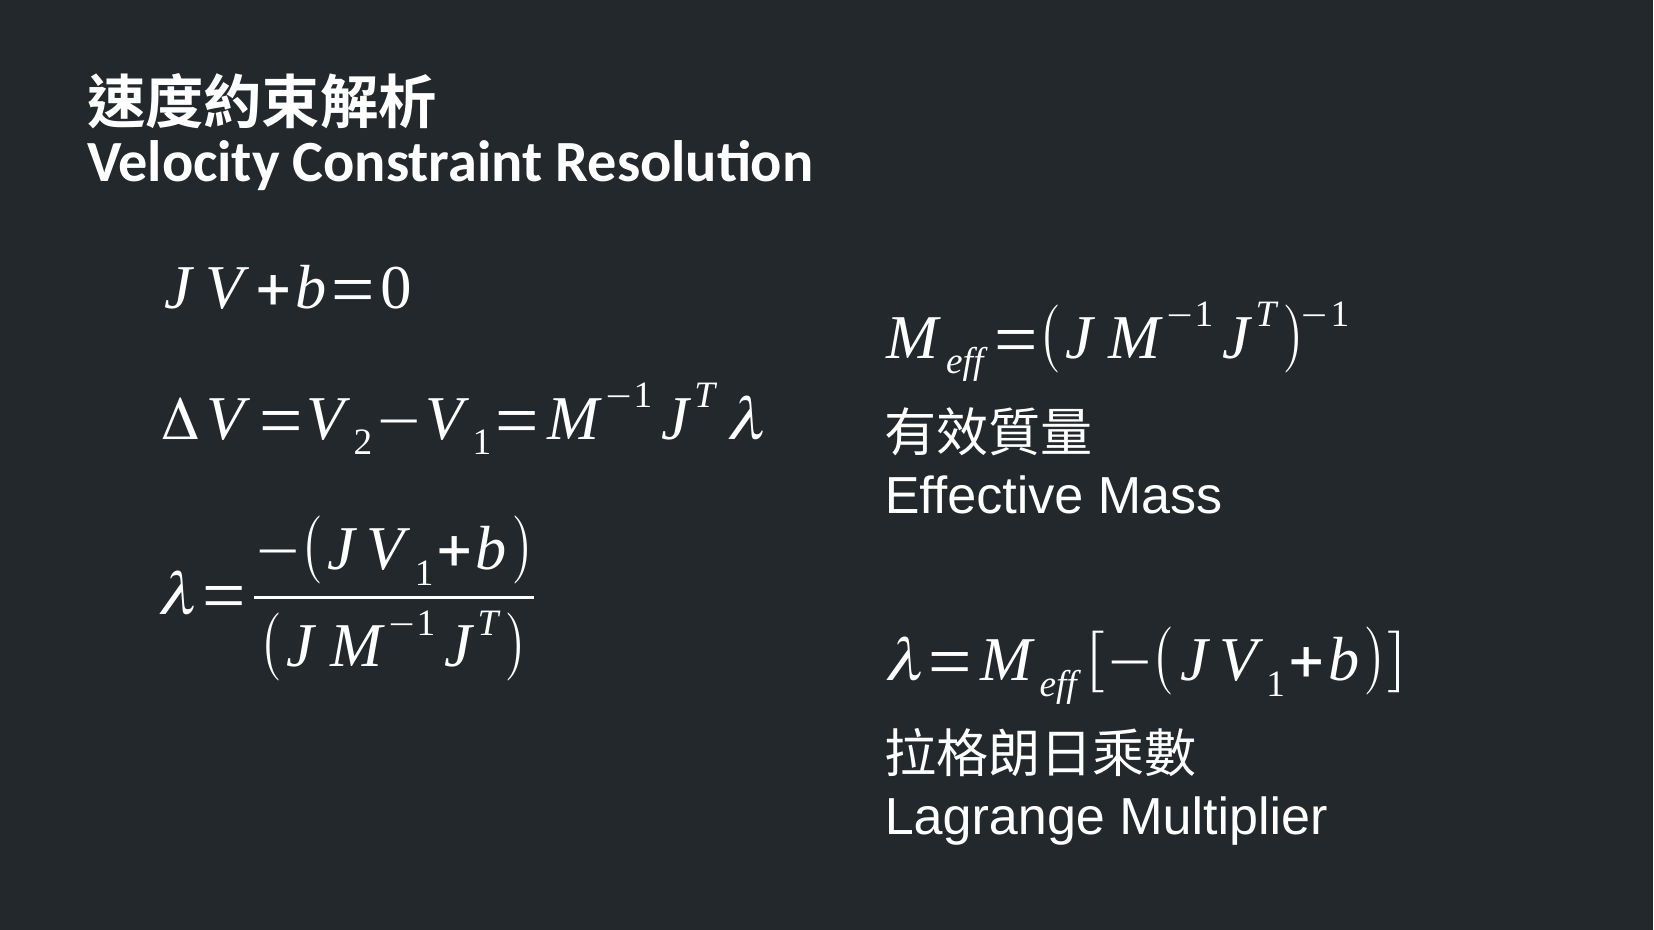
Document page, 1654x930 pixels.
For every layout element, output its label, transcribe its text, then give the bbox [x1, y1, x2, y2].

chart [150, 513, 543, 685]
chart [877, 624, 1411, 704]
chart [153, 375, 773, 462]
chart [877, 294, 1355, 382]
text_box 有效質量 Effective Mass [870, 384, 1394, 527]
text_box 速度約束解析 Velocity Constraint Resolution [72, 72, 1363, 221]
text_box 拉格朗日乘數 Lagrange Multiplier [870, 705, 1343, 848]
chart [156, 252, 419, 322]
